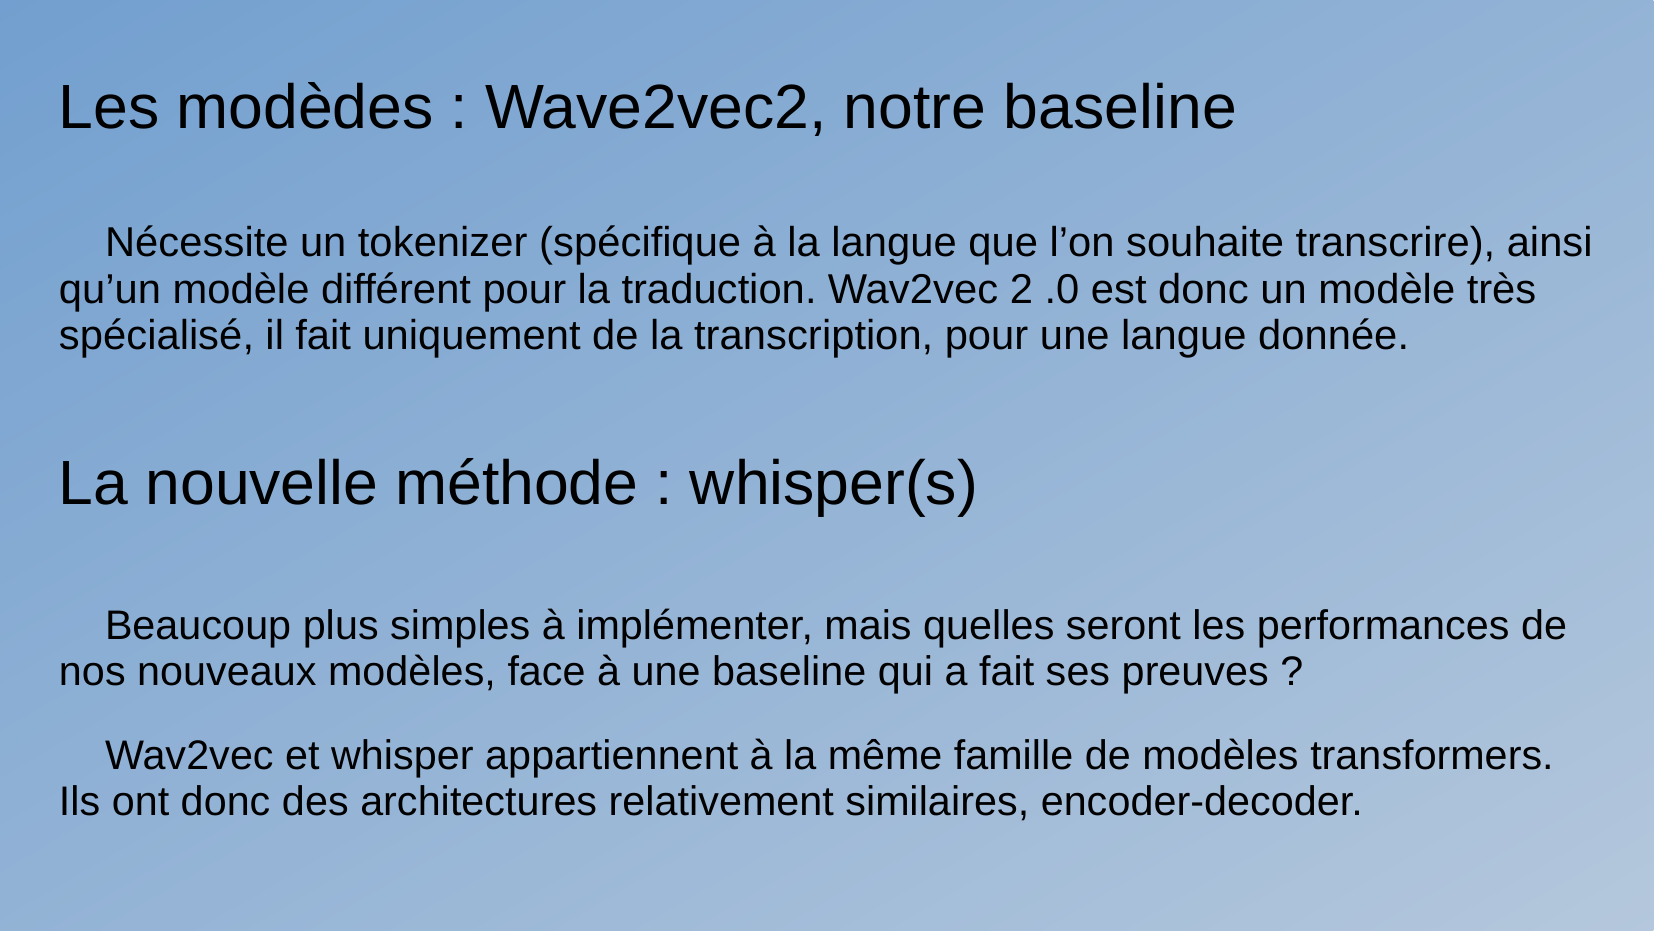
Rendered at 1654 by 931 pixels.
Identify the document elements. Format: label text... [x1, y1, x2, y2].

list Beaucoup plus simples à implémenter, mais quelles seront les performances de nos nouveaux modèles, face à une baseline qui a fait ses preuves ? Wav2vec et whisper appartiennent à la même famille de modèles transformers. Ils ont donc des architectures relativement similaires, encoder-decoder. [59, 531, 1595, 827]
title La nouvelle méthode : whisper(s) [59, 405, 1548, 531]
list Nécessite un tokenizer (spécifique à la langue que l’on souhaite transcrire), ainsi qu’un modèle différent pour la traduction. Wav2vec 2 .0 est donc un modèle très spécialisé, il fait uniquement de la transcription, pour une langue donnée. [59, 147, 1595, 443]
title Les modèdes : Wave2vec2, notre baseline [59, 29, 1548, 147]
